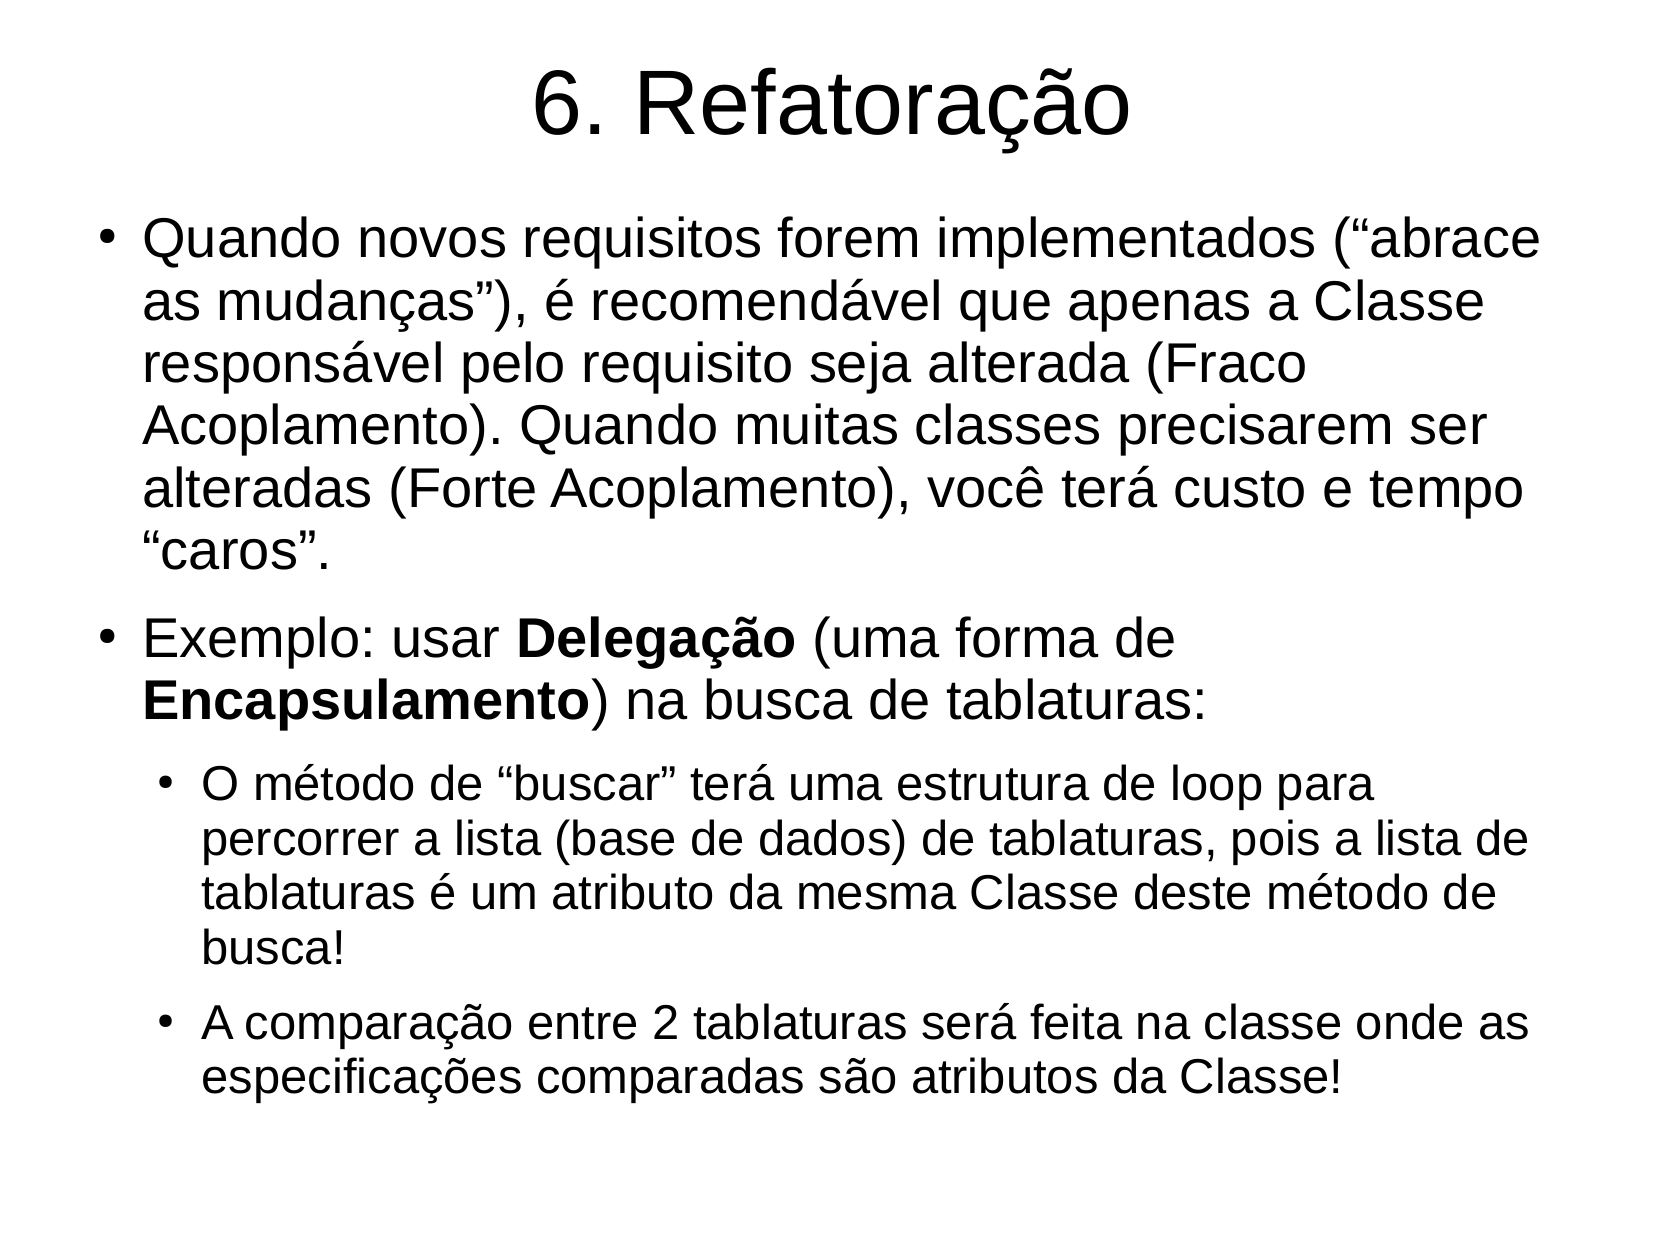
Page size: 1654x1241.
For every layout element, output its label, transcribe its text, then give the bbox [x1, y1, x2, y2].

list Quando novos requisitos forem implementados (“abrace as mudanças”), é recomendável que apenas a Classe responsável pelo requisito seja alterada (Fraco Acoplamento). Quando muitas classes precisarem ser alteradas (Forte Acoplamento), você terá custo e tempo “caros”. Exemplo: usar Delegação (uma forma de Encapsulamento) na busca de tablaturas: O método de “buscar” terá uma estrutura de loop para percorrer a lista (base de dados) de tablaturas, pois a lista de tablaturas é um atributo da mesma Classe deste método de busca! A comparação entre 2 tablaturas será feita na classe onde as especificações comparadas são atributos da Classe! [82, 206, 1571, 1109]
title 6. Refatoração [88, 0, 1577, 207]
